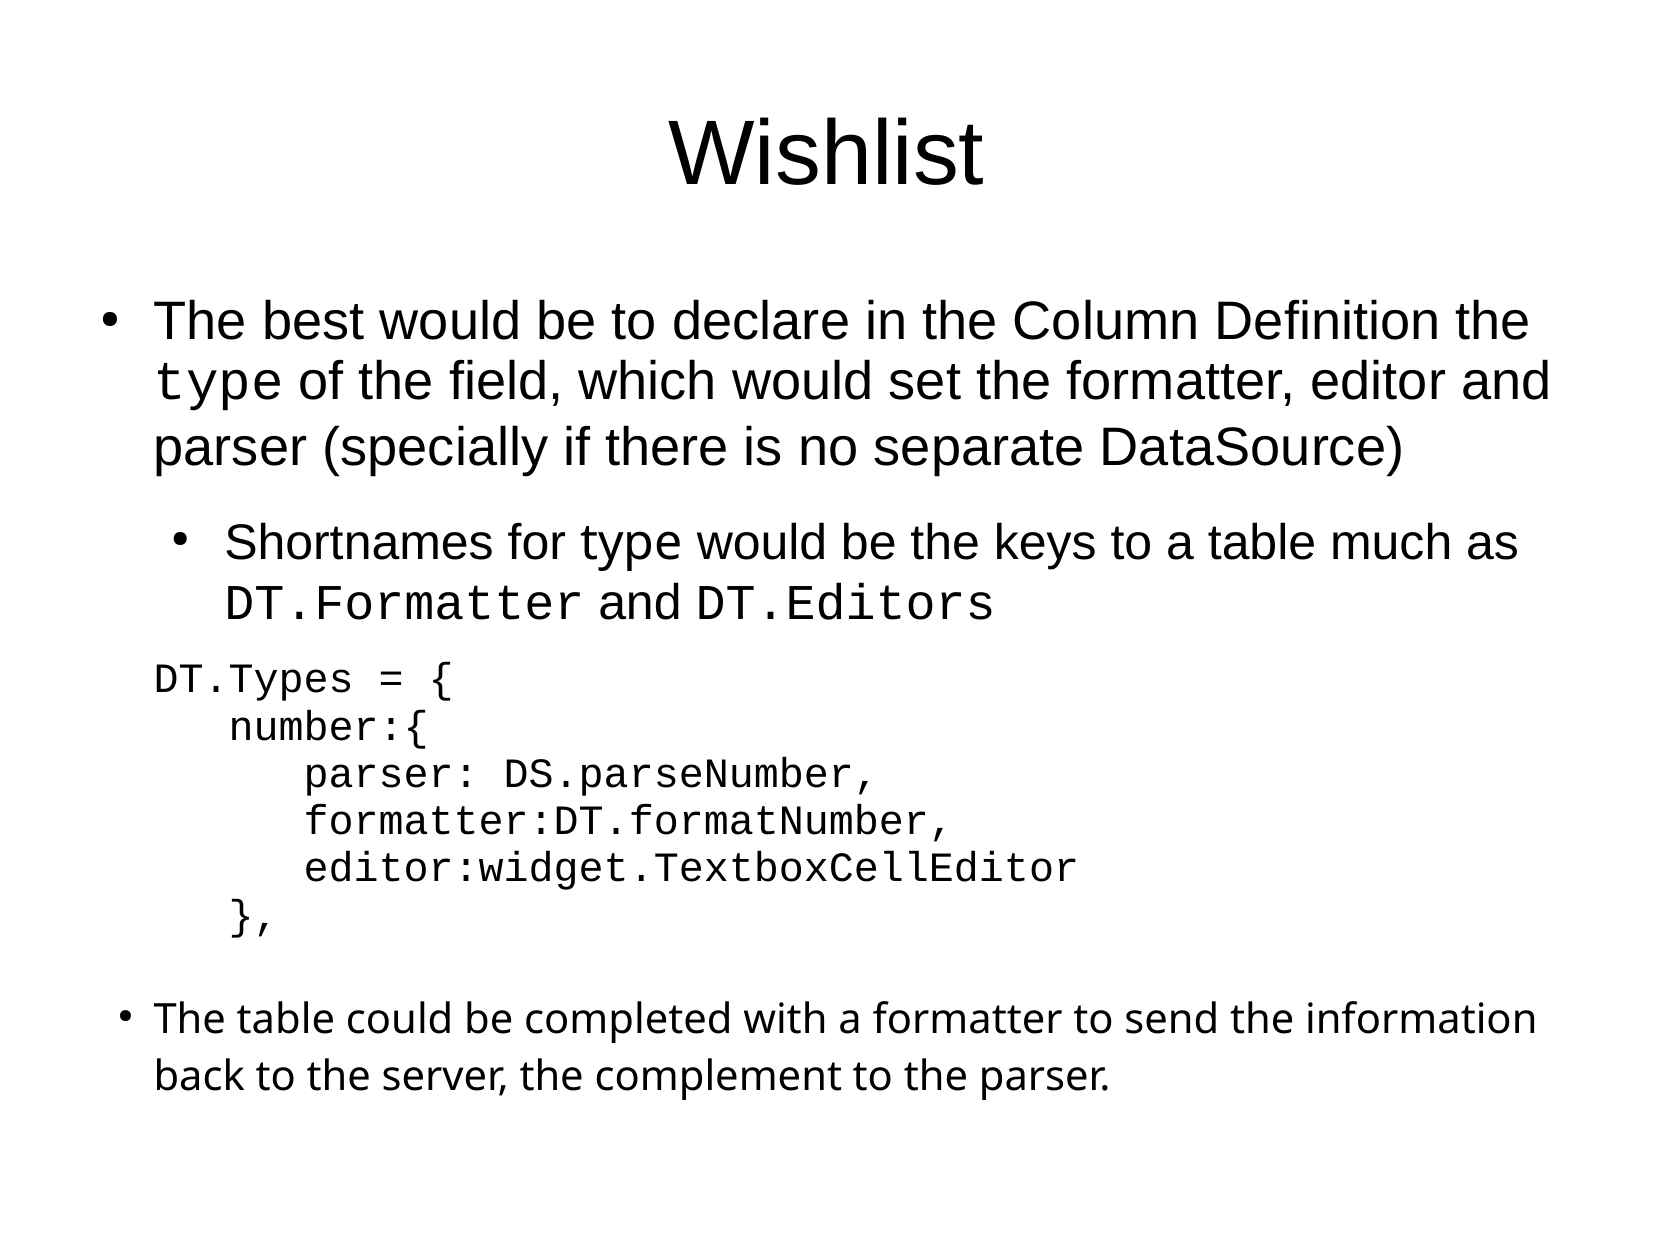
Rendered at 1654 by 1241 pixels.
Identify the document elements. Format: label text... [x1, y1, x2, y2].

list The best would be to declare in the Column Definition the type of the field, which would set the formatter, editor and parser (specially if there is no separate DataSource) Shortnames for type would be the keys to a table much as DT.Formatter and DT.Editors DT.Types = { number:{ parser: DS.parseNumber, formatter:DT.formatNumber, editor:widget.TextboxCellEditor }, The table could be completed with a formatter to send the information back to the server, the complement to the parser. [82, 290, 1571, 1138]
title Wishlist [82, 56, 1571, 250]
